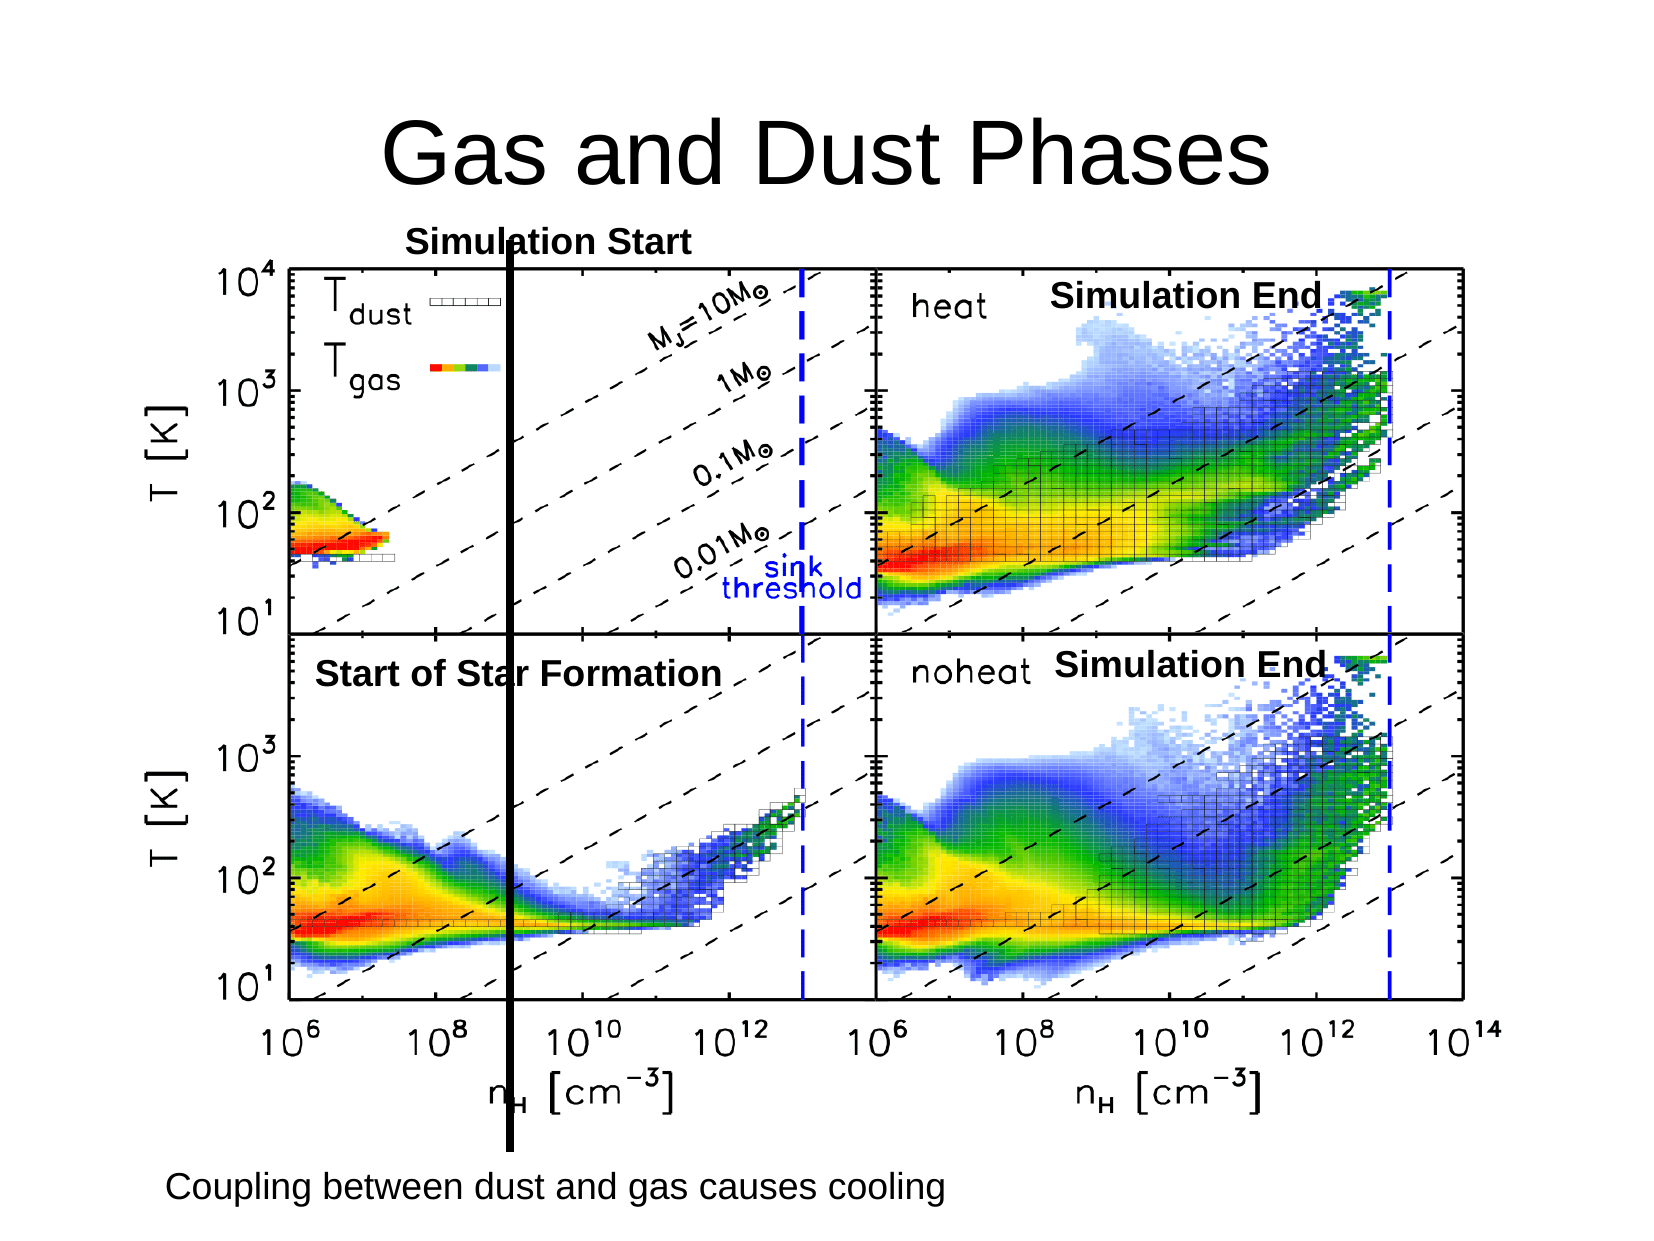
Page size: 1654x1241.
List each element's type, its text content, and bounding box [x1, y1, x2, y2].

text_box Start of Star Formation [300, 645, 739, 702]
text_box Simulation End [1039, 636, 1343, 693]
text_box Simulation Start [390, 213, 708, 271]
picture [133, 224, 506, 1138]
picture [514, 224, 1546, 1138]
title Gas and Dust Phases [82, 49, 1571, 257]
text_box Simulation End [1035, 266, 1339, 324]
text_box Coupling between dust and gas causes cooling [150, 1158, 962, 1216]
